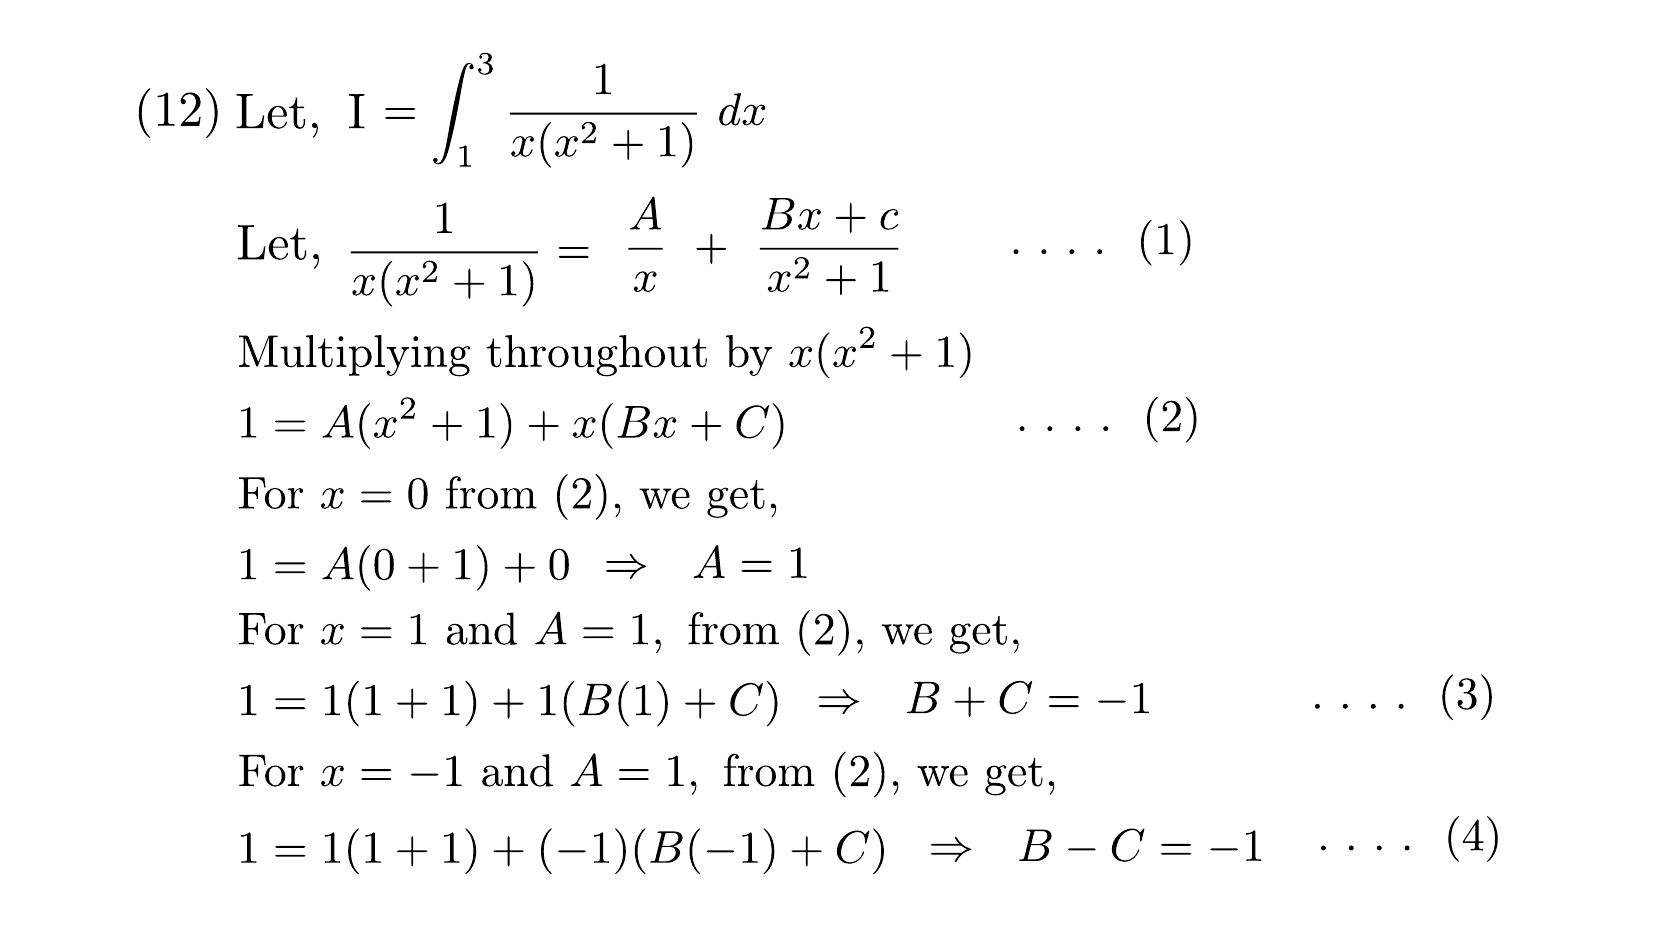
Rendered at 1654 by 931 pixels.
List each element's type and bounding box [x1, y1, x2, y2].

text_box [930, 828, 1262, 863]
text_box [818, 680, 1149, 717]
text_box [384, 52, 766, 168]
subtitle [59, 35, 1607, 898]
text_box [237, 225, 320, 269]
text_box [236, 94, 318, 138]
text_box [239, 680, 778, 727]
text_box [239, 326, 971, 379]
text_box [349, 94, 365, 129]
text_box [1319, 816, 1498, 862]
text_box [239, 397, 784, 449]
text_box [1011, 219, 1191, 266]
text_box [628, 196, 899, 296]
text_box [239, 474, 777, 520]
text_box [1313, 674, 1492, 721]
text_box [350, 202, 589, 307]
text_box [239, 609, 1019, 656]
text_box [239, 751, 1055, 798]
text_box [605, 545, 807, 580]
text_box [1017, 396, 1197, 443]
text_box [239, 828, 884, 875]
text_box [239, 544, 569, 591]
text_box [136, 88, 218, 139]
